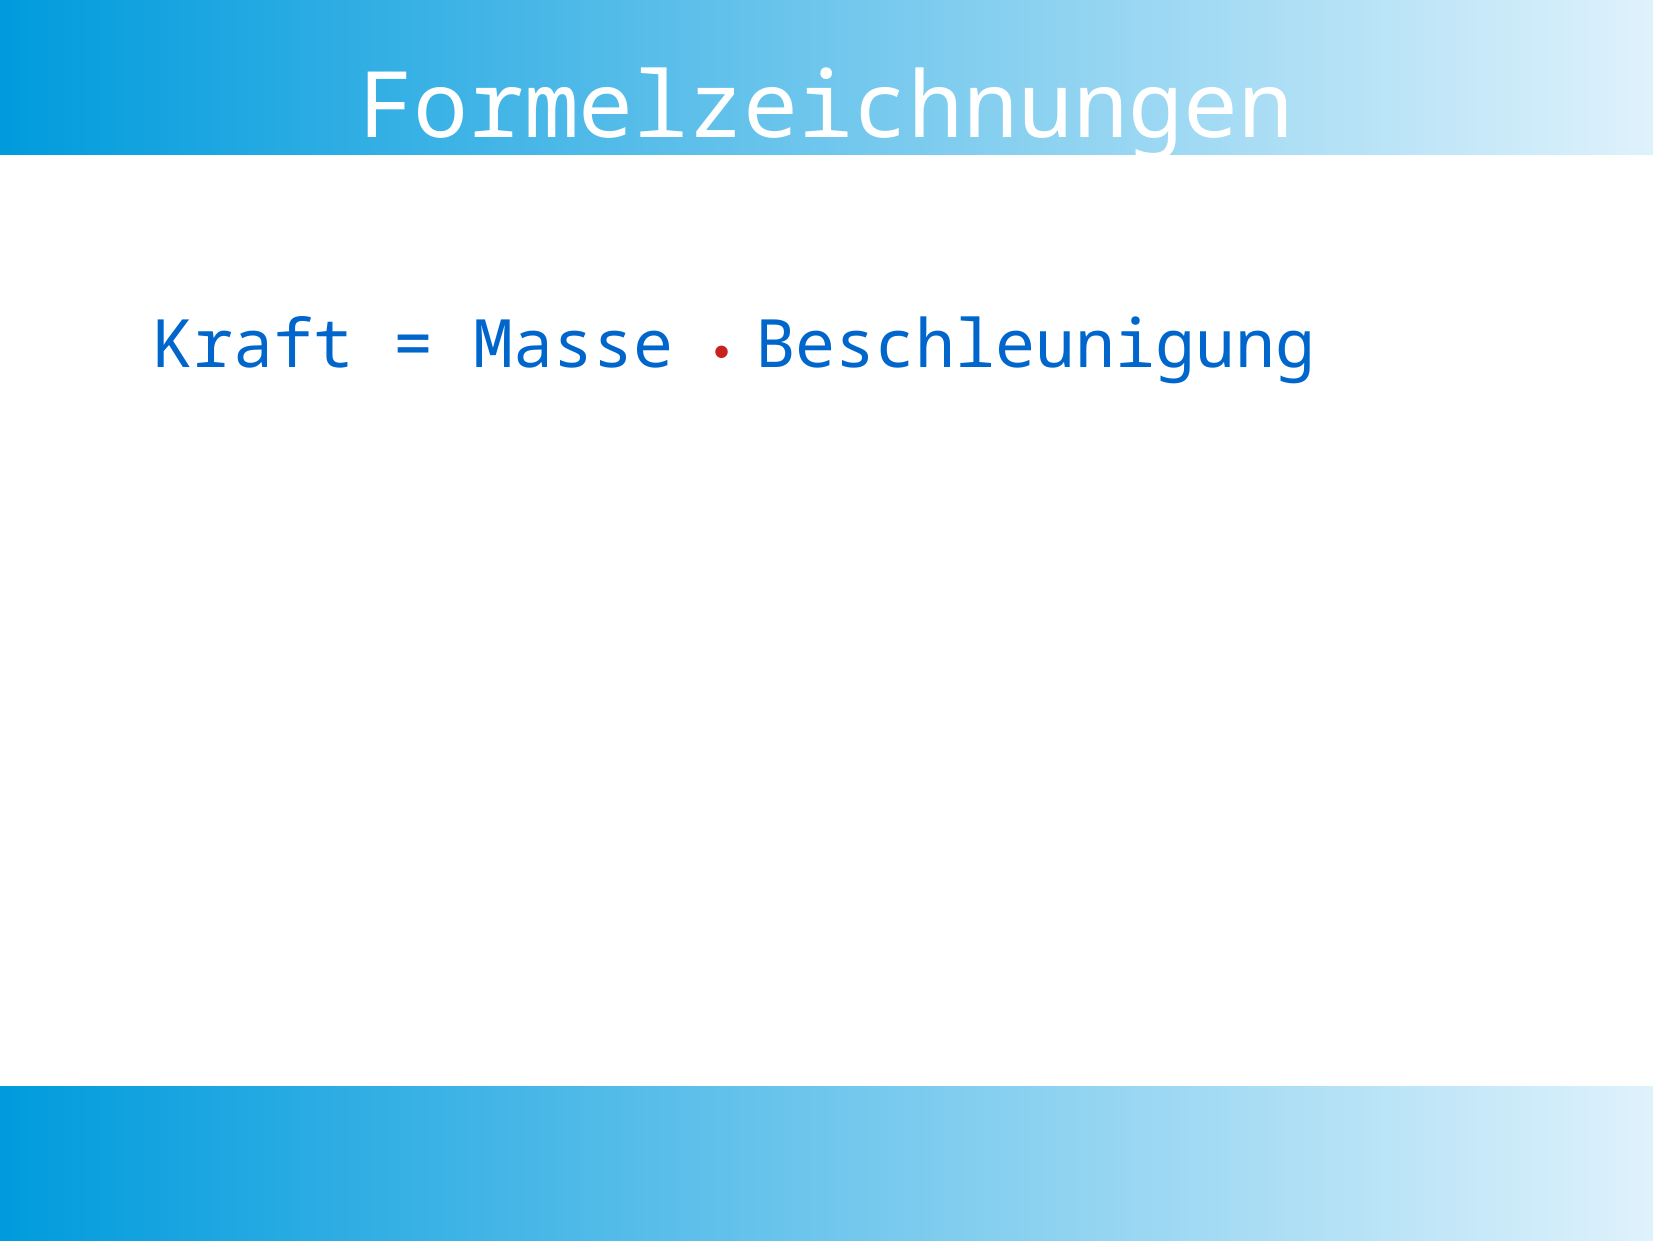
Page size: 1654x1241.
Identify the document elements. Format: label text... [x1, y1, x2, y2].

list Kraft = Masse • Beschleunigung [82, 296, 1571, 1016]
title Formelzeichnungen [82, 40, 1571, 163]
